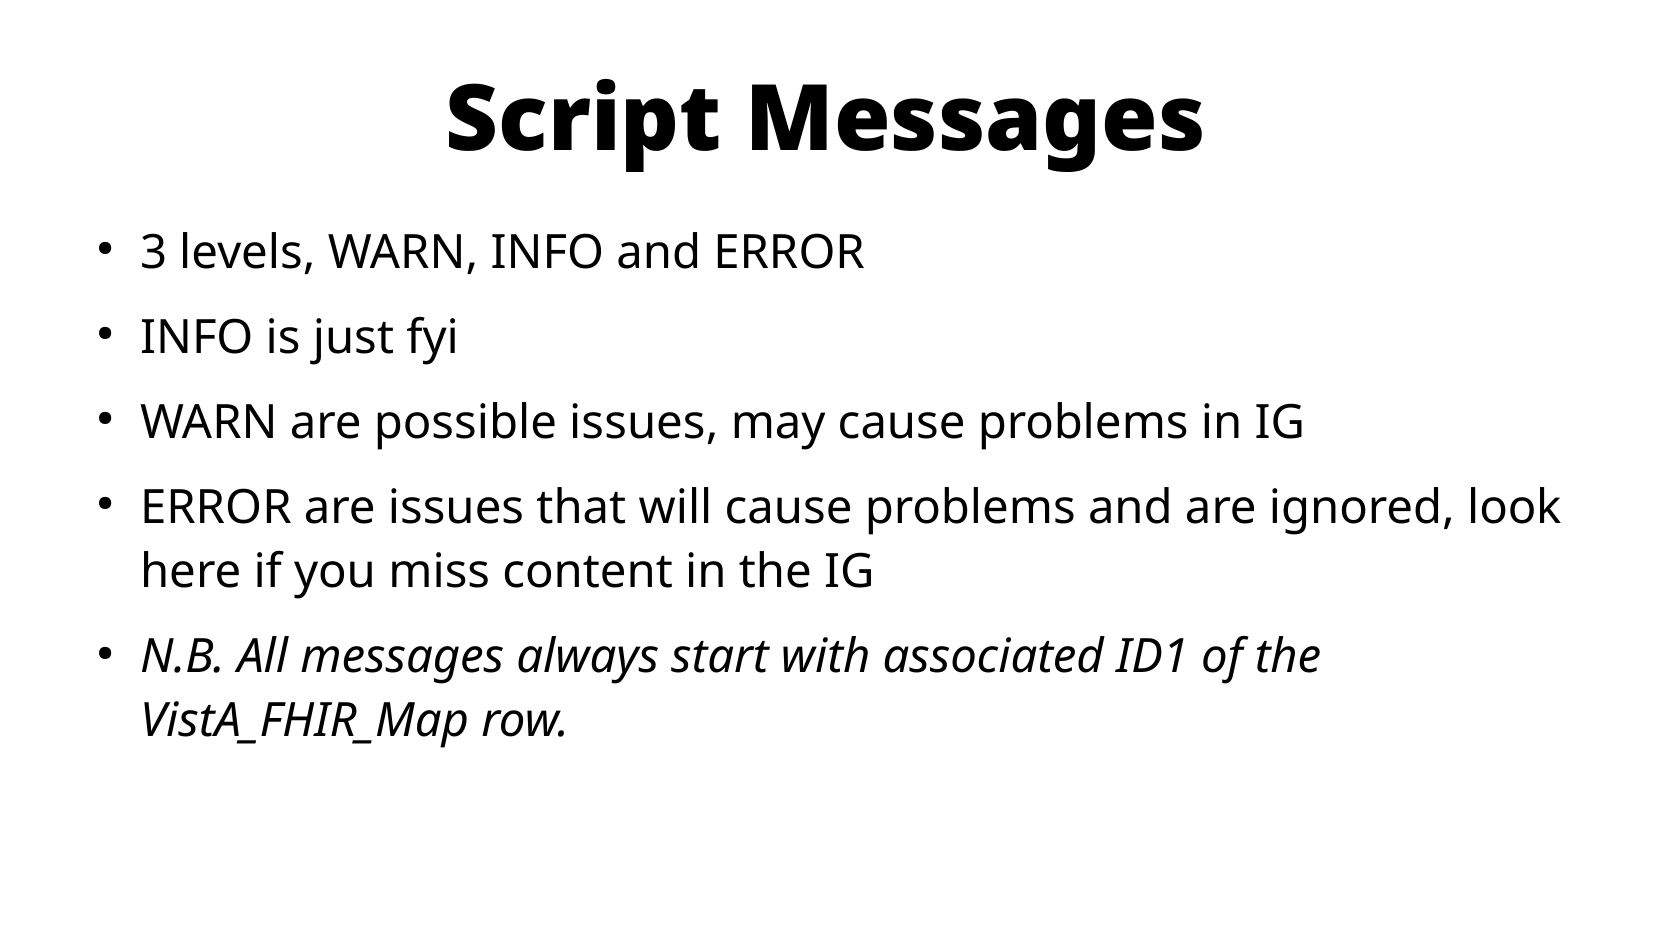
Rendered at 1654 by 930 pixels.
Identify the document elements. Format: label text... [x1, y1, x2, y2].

list 3 levels, WARN, INFO and ERROR INFO is just fyi WARN are possible issues, may cause problems in IG ERROR are issues that will cause problems and are ignored, look here if you miss content in the IG N.B. All messages always start with associated ID1 of the VistA_FHIR_Map row. [82, 217, 1571, 757]
title Script Messages [82, 37, 1571, 193]
